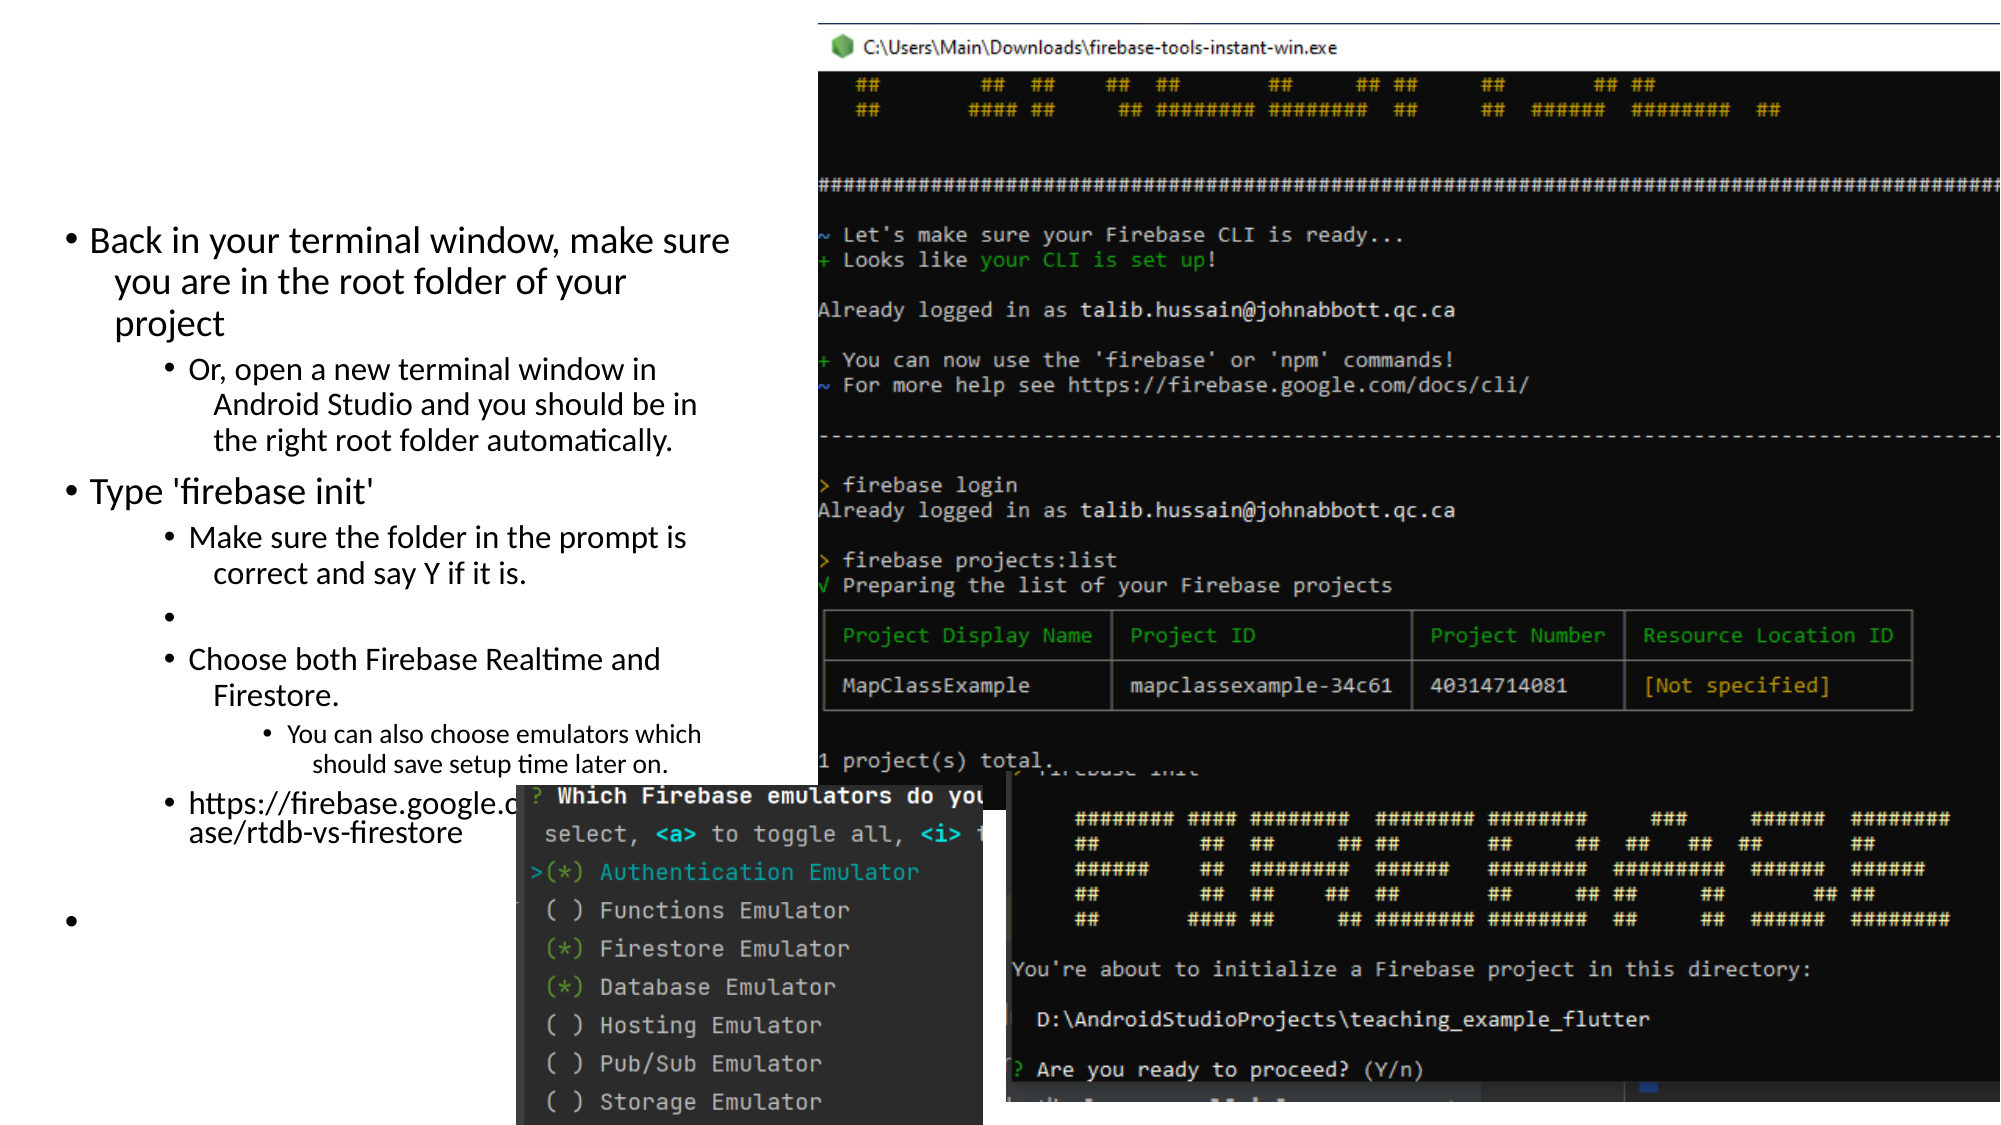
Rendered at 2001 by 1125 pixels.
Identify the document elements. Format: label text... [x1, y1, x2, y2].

list Back in your terminal window, make sure you are in the root folder of your project Or, open a new terminal window in Android Studio and you should be in the right root folder automatically. Type 'firebase init' Make sure the folder in the prompt is correct and say Y if it is. Choose both Firebase Realtime and Firestore. You can also choose emulators which should save setup time later on. https://firebase.google.com/docs/database/rtdb-vs-firestore [49, 212, 750, 875]
picture [516, 23, 2000, 1125]
